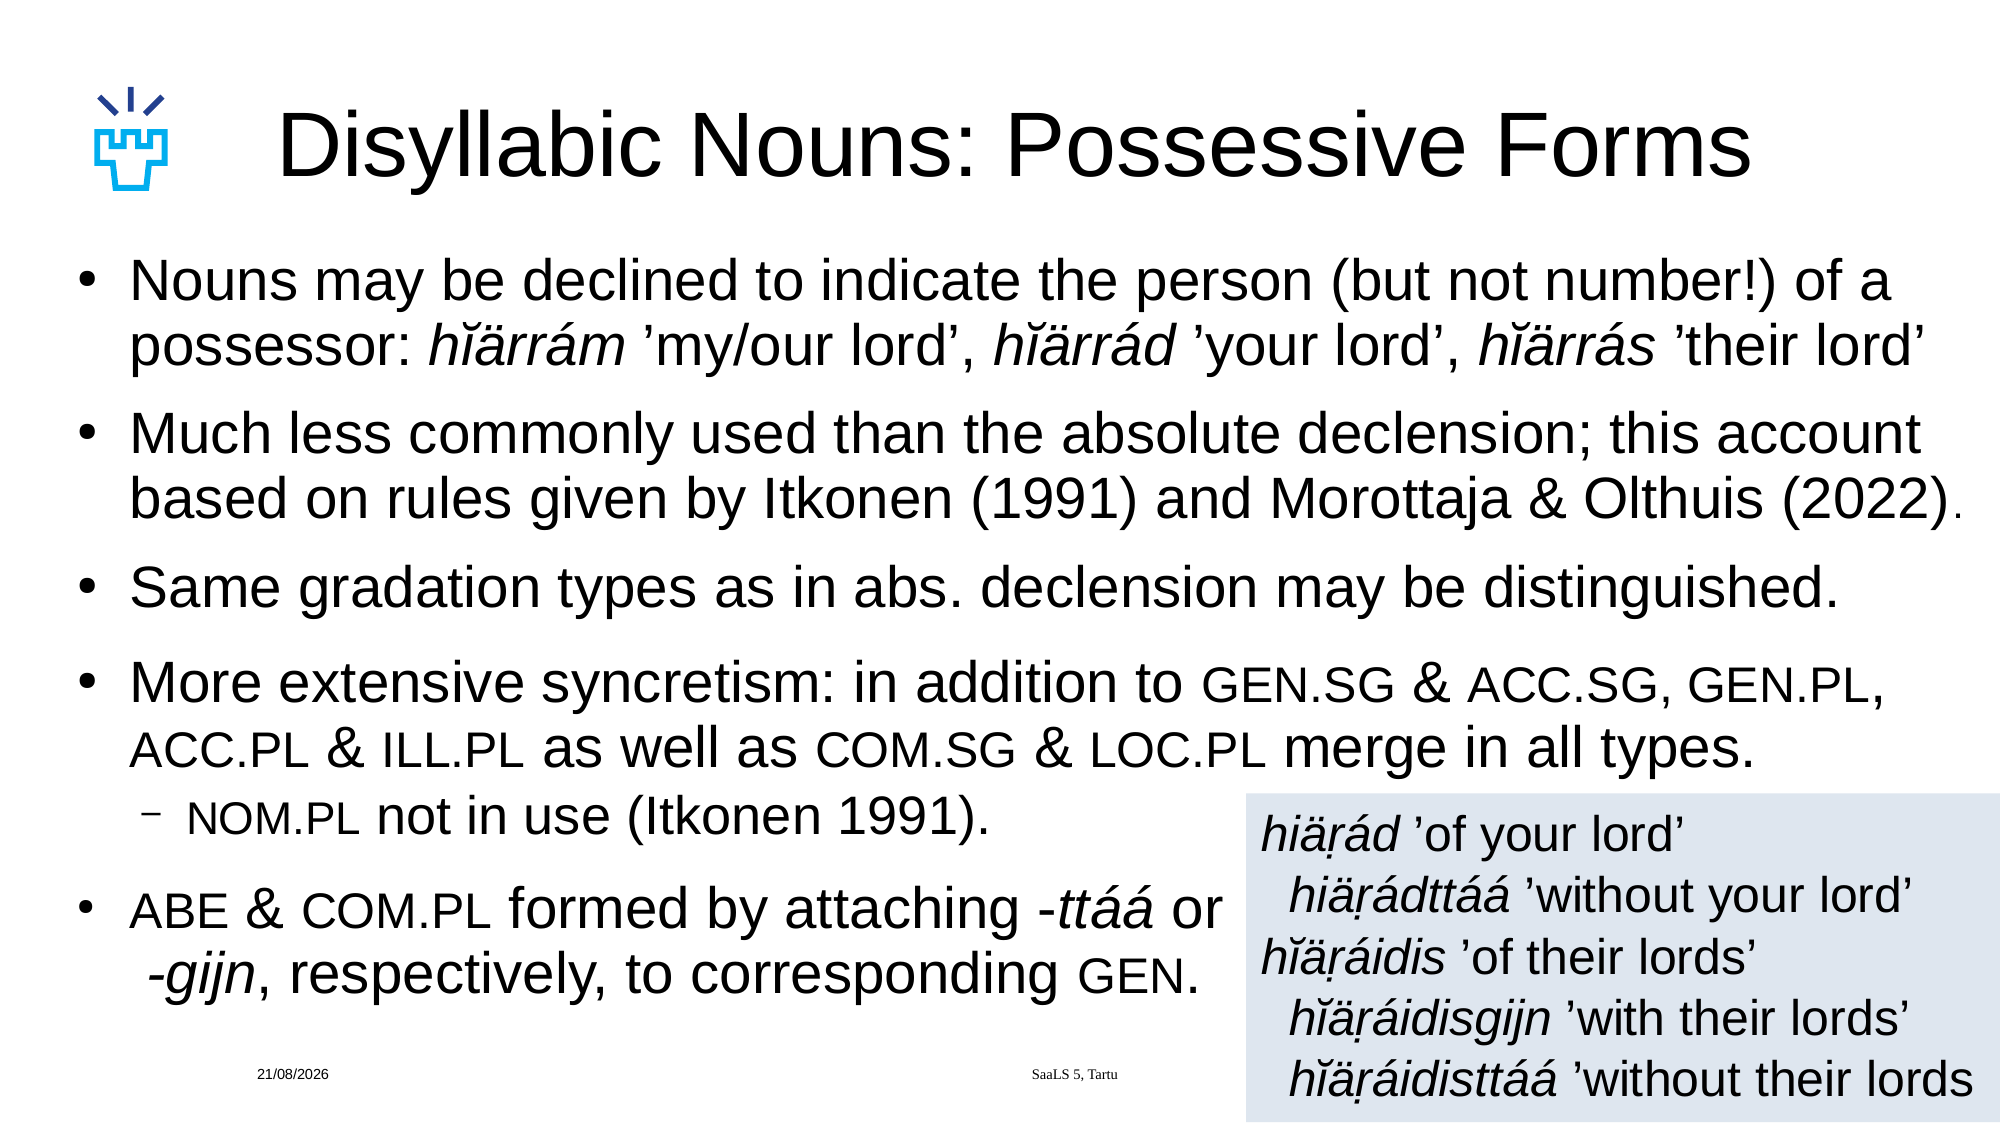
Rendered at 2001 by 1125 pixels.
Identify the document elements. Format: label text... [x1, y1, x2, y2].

title Disyllabic Nouns: Possessive Forms [260, 42, 1772, 248]
text_box hiäṛád ’of your lord’ hiäṛádttáá ’without your lord’ hĭäṛáidis ’of their lords’ hĭäṛáidisgijn ’with their lords’ hĭäṛáidisttáá ’without their lords [1246, 793, 2000, 1123]
list Nouns may be declined to indicate the person (but not number!) of a possessor: hĭärrám ’my/our lord’, hĭärrád ’your lord’, hĭärrás ’their lord’ Much less commonly used than the absolute declension; this account based on rules given by Itkonen (1991) and Morottaja & Olthuis (2022). Same gradation types as in abs. declension may be distinguished. More extensive syncretism: in addition to GEN.SG & ACC.SG, GEN.PL, ACC.PL & ILL.PL as well as COM.SG & LOC.PL merge in all types. NOM.PL not in use (Itkonen 1991). ABE & COM.PL formed by attaching -ttáá or -gijn, respectively, to corresponding GEN. [59, 247, 1974, 1105]
